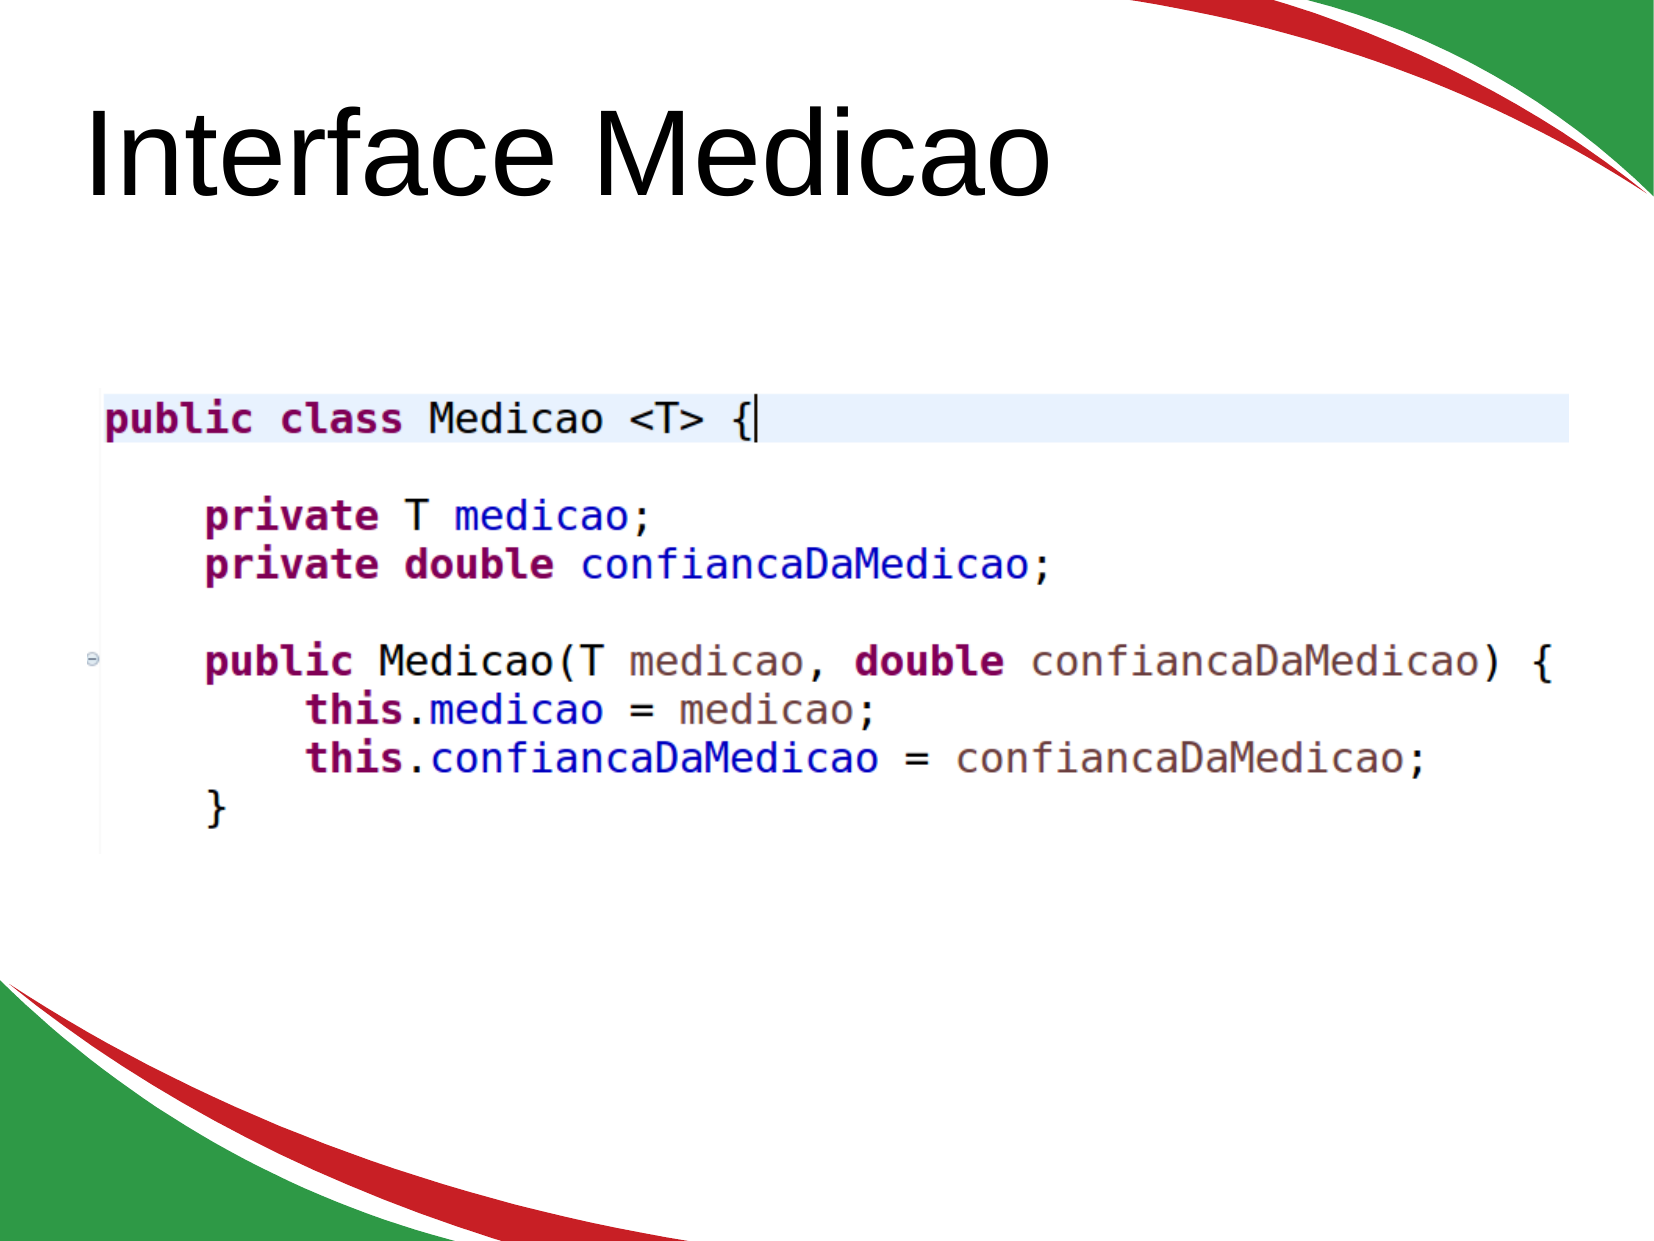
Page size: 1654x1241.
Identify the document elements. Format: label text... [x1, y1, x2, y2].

title Interface Medicao [82, 49, 1571, 257]
picture [87, 388, 1569, 854]
